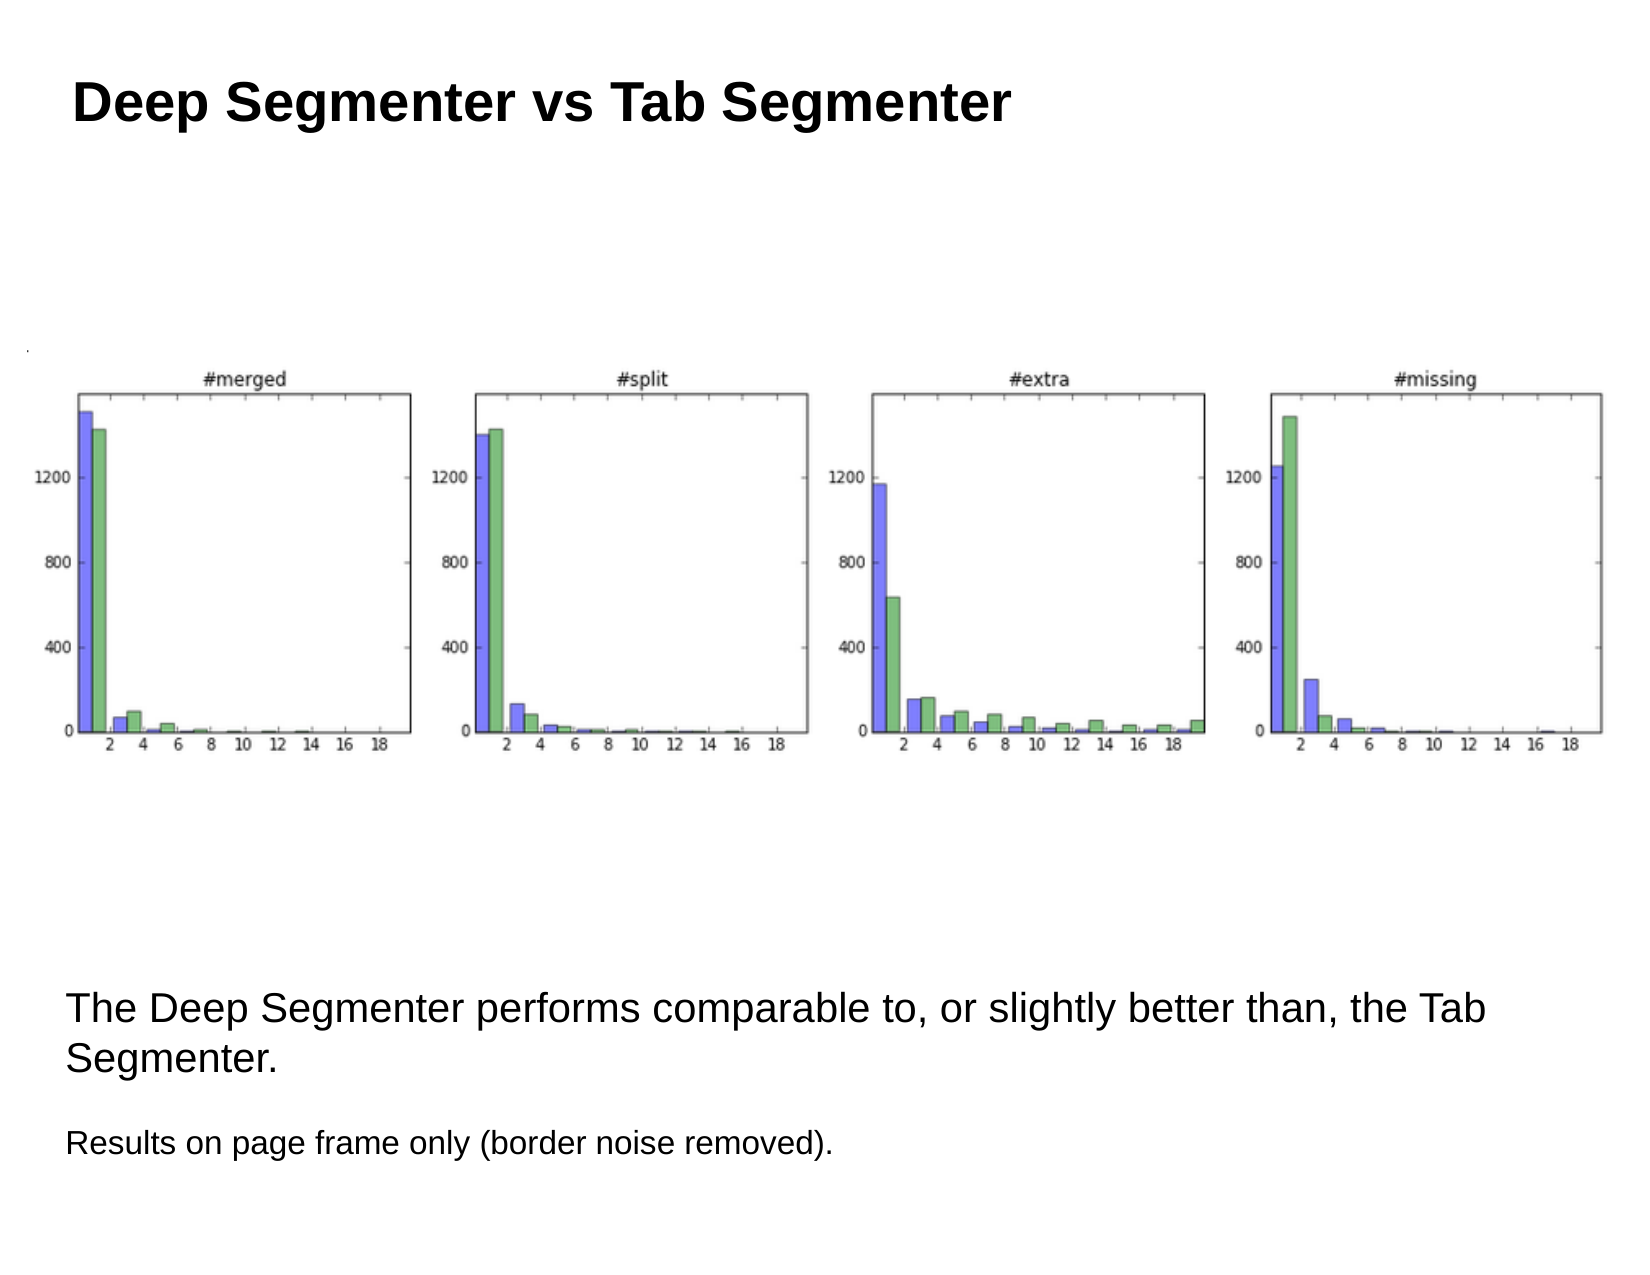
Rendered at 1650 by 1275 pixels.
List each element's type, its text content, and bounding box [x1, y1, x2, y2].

title Deep Segmenter vs Tab Segmenter [56, 48, 1594, 191]
text_box The Deep Segmenter performs comparable to, or slightly better than, the Tab Segmenter. Results on page frame only (border noise removed). [48, 964, 1587, 1250]
picture [27, 349, 1623, 769]
